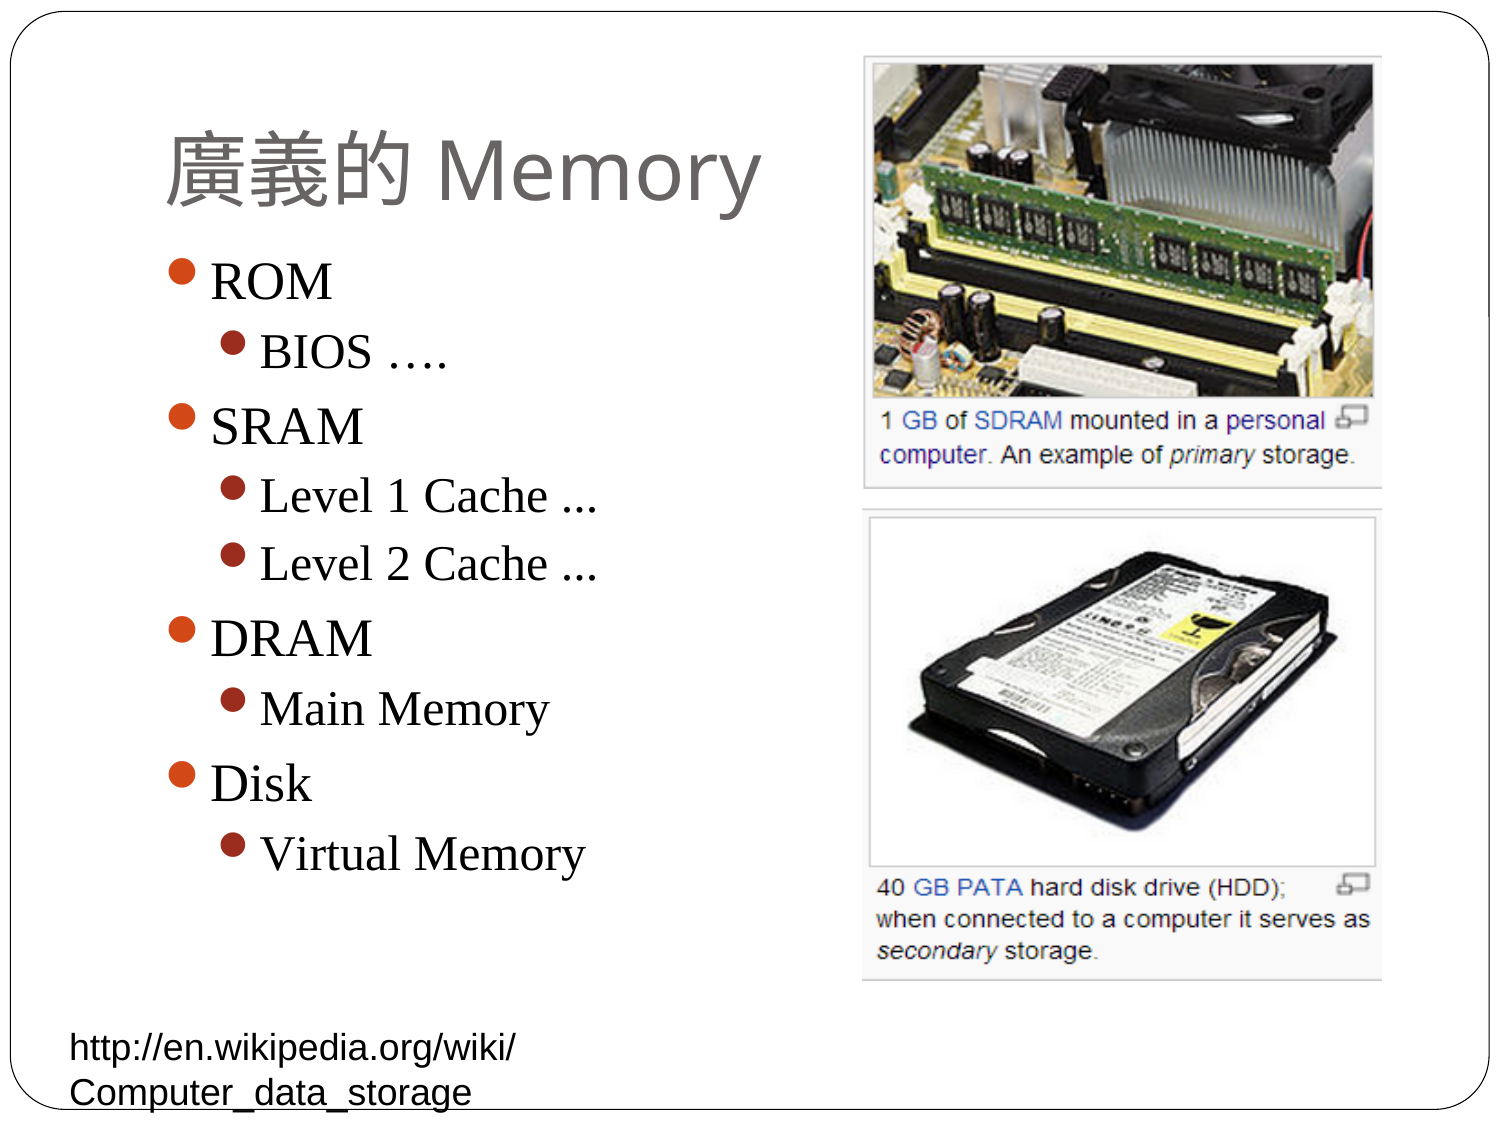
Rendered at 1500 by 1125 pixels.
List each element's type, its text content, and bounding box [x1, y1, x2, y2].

text_box http://en.wikipedia.org/wiki/Computer_data_storage [54, 1015, 934, 1076]
picture [862, 47, 1382, 490]
title 廣義的Memory [150, 9, 1426, 233]
list ROM BIOS …. SRAM Level 1 Cache ... Level 2 Cache ... DRAM Main Memory Disk Virtual Memory [150, 237, 1426, 981]
picture [862, 507, 1382, 981]
